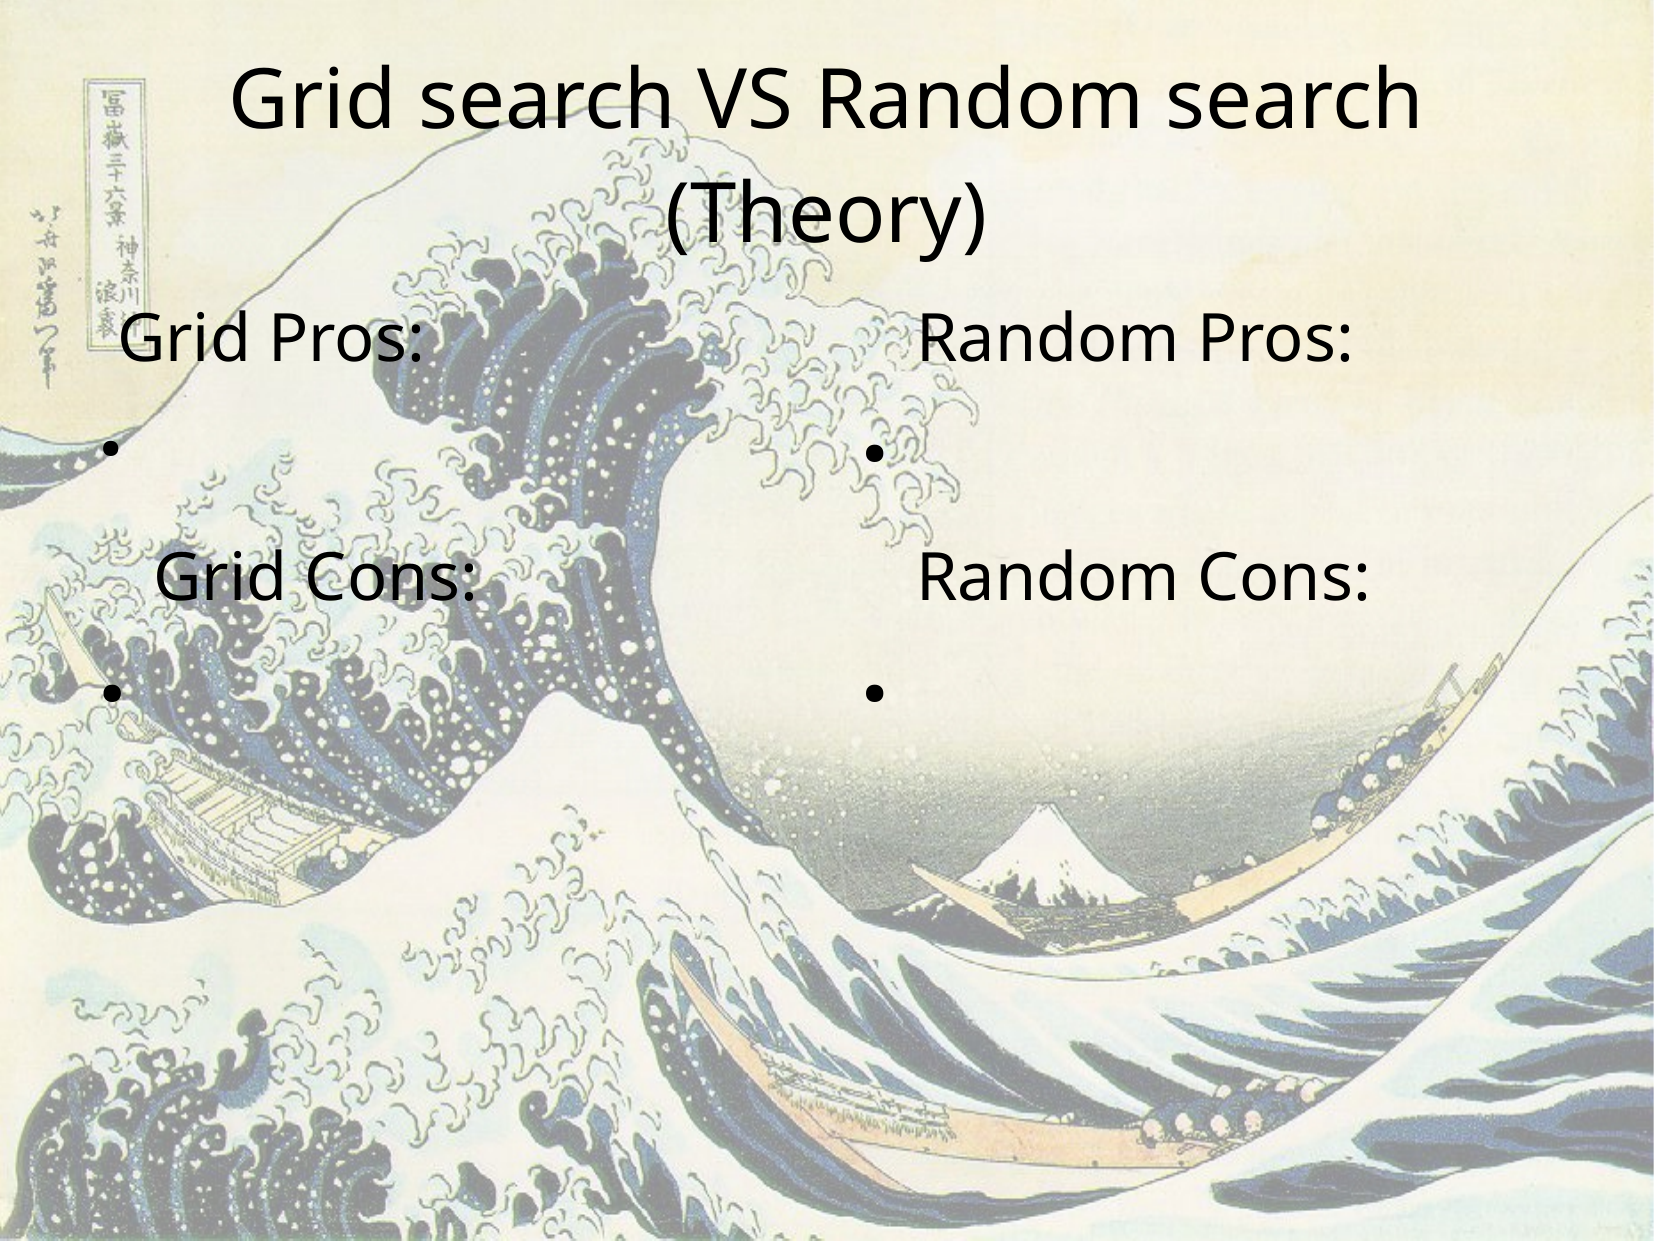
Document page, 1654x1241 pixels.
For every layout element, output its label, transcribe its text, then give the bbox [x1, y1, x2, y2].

list Grid Cons: [82, 529, 809, 749]
list Random Pros: [845, 290, 1572, 509]
list Random Cons: [845, 529, 1572, 749]
list Grid Pros: [82, 290, 809, 509]
picture [0, 0, 1654, 1241]
title Grid search VS Random search (Theory) [82, 48, 1571, 258]
